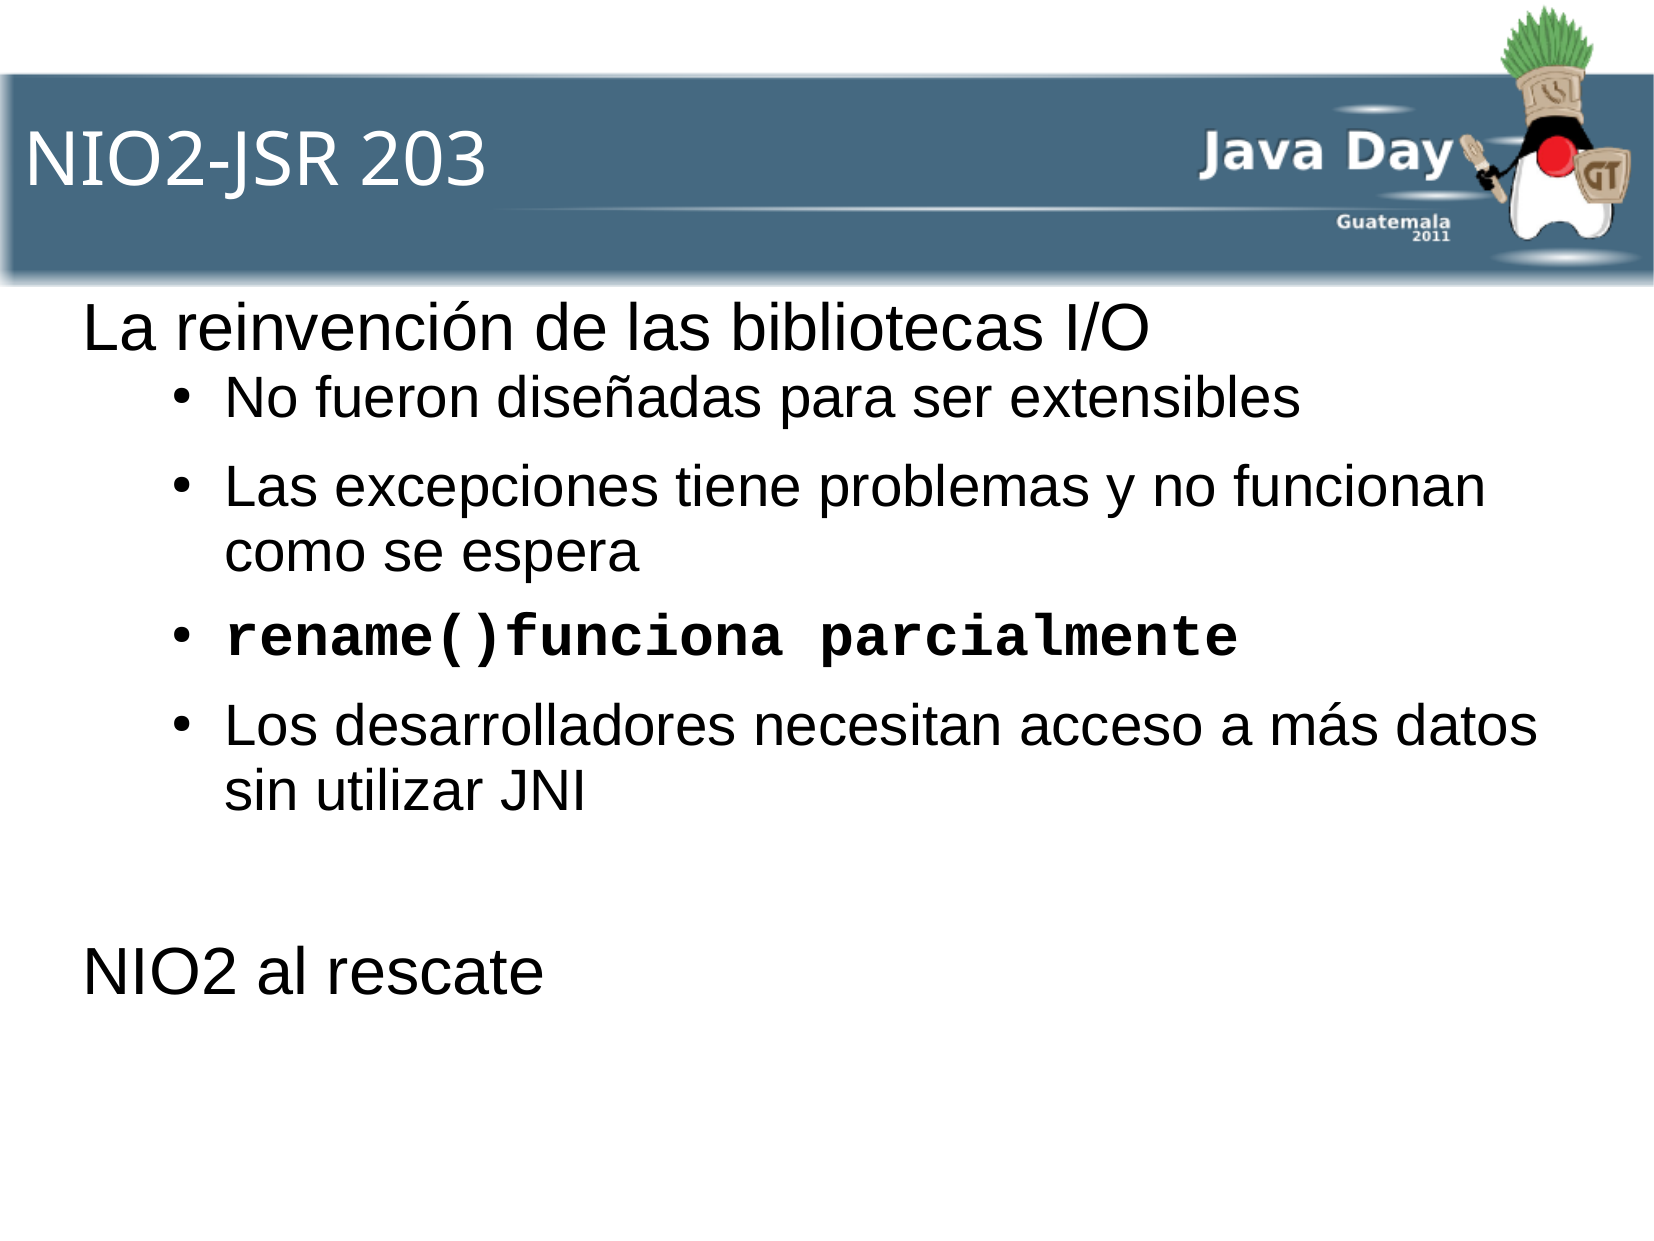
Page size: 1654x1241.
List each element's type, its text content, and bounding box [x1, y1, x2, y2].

picture [0, 3, 1654, 287]
title NIO2-JSR 203 [23, 52, 1512, 260]
list La reinvención de las bibliotecas I/O No fueron diseñadas para ser extensibles Las excepciones tiene problemas y no funcionan como se espera rename()funciona parcialmente Los desarrolladores necesitan acceso a más datos sin utilizar JNI NIO2 al rescate [82, 290, 1571, 1109]
